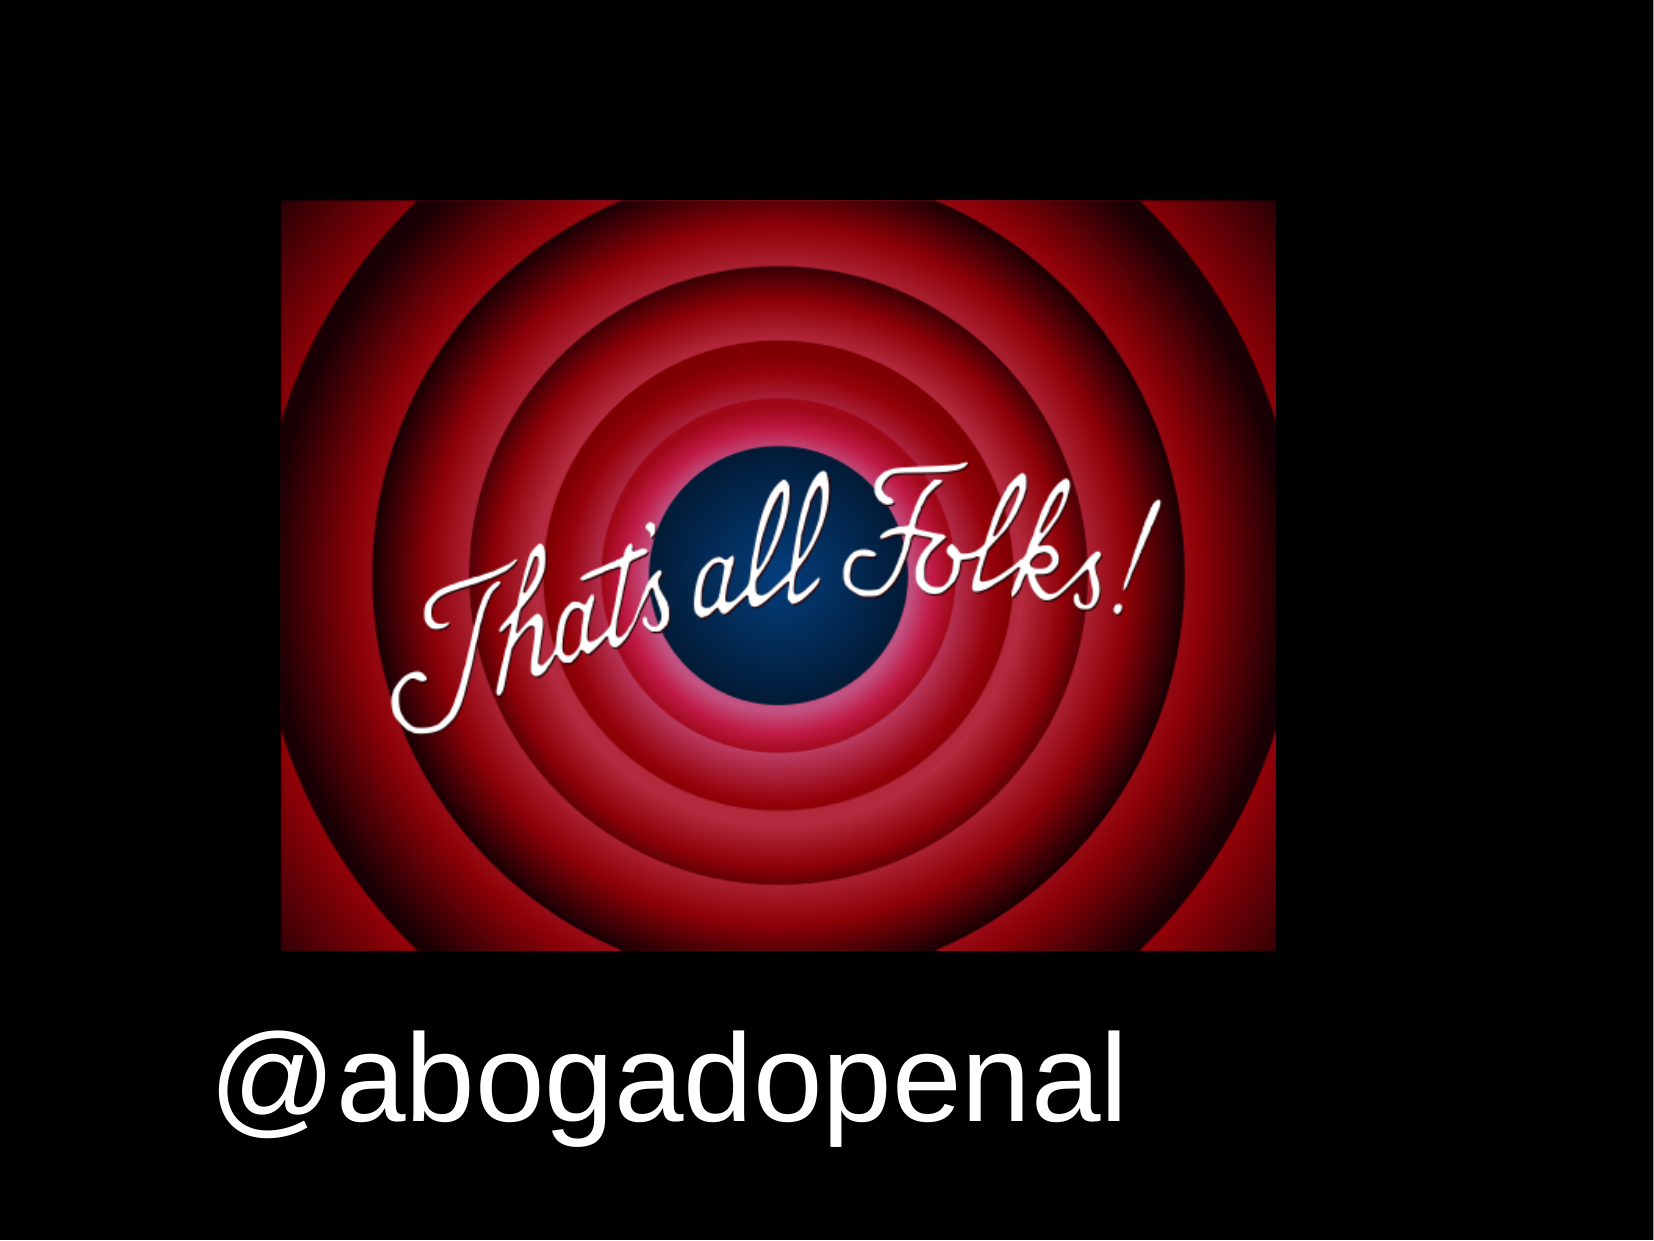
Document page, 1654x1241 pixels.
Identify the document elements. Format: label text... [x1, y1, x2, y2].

picture [280, 200, 1276, 951]
text_box @abogadopenal [188, 952, 1276, 1162]
